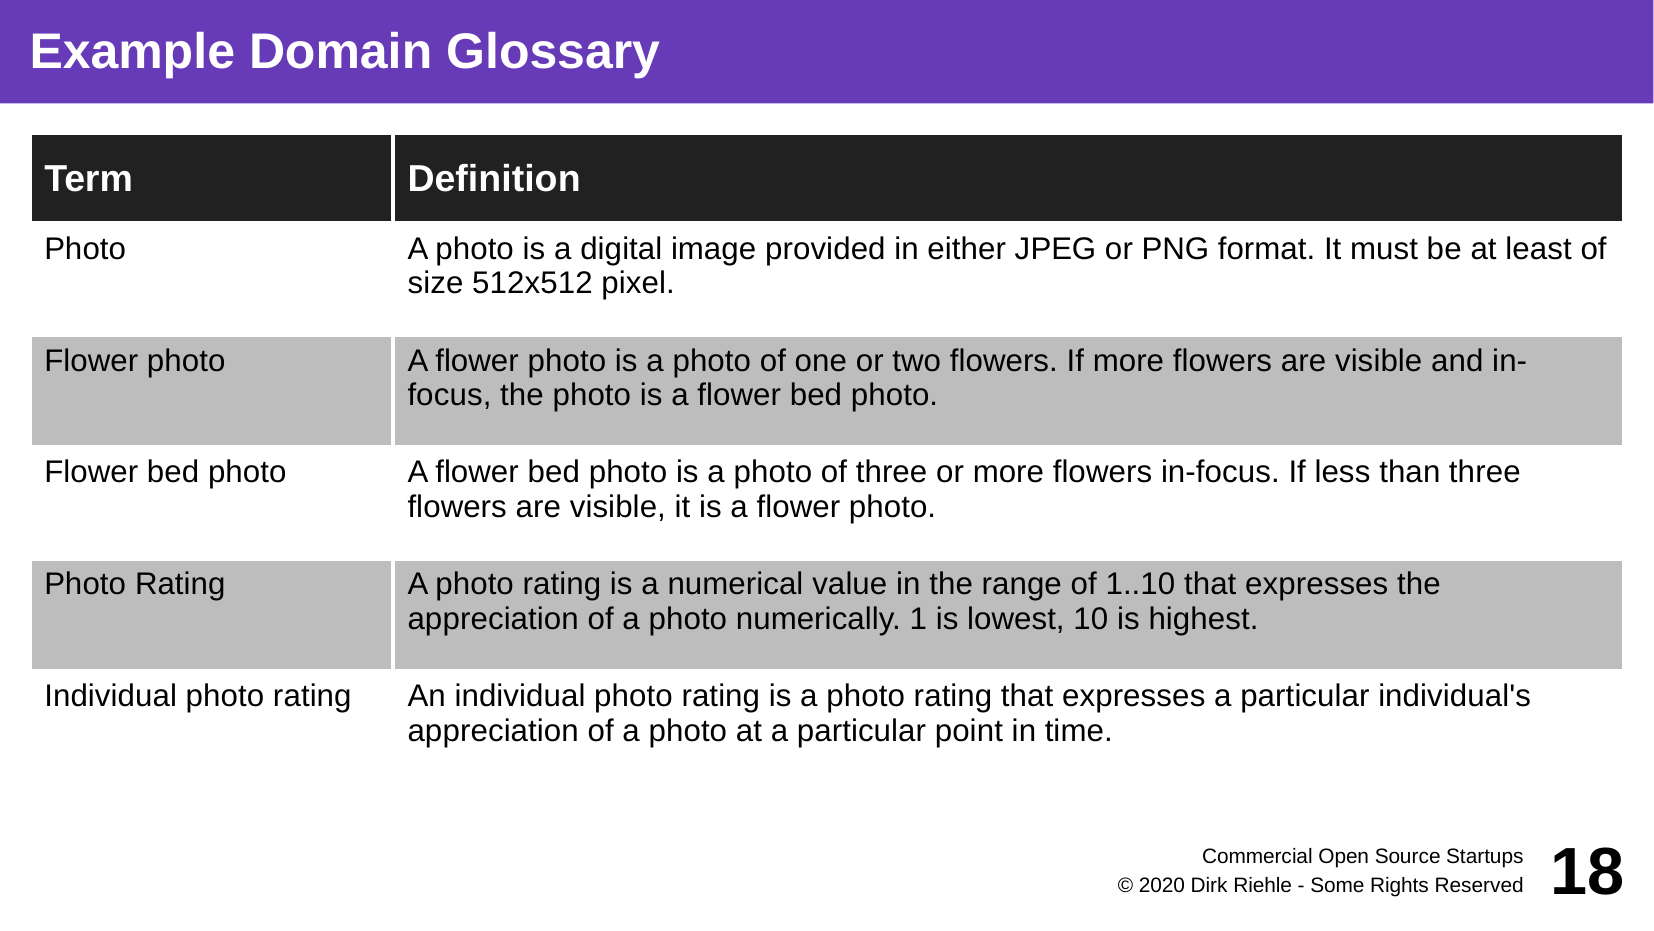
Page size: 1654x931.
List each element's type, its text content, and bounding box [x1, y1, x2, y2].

table_cell Photo [32, 225, 391, 333]
table_header Term [32, 135, 391, 221]
table_cell A flower photo is a photo of one or two flowers. If more flowers are visible and in-focus, the photo is a flower bed photo. [395, 337, 1622, 445]
table_cell A flower bed photo is a photo of three or more flowers in-focus. If less than three flowers are visible, it is a flower photo. [395, 449, 1622, 557]
table_cell A photo rating is a numerical value in the range of 1..10 that expresses the appreciation of a photo numerically. 1 is lowest, 10 is highest. [395, 561, 1622, 669]
table_cell Flower bed photo [32, 449, 391, 557]
table_cell Flower photo [32, 337, 391, 445]
table_cell Individual photo rating [32, 673, 391, 780]
table_header Definition [395, 135, 1622, 221]
title Example Domain Glossary [0, 0, 1654, 104]
table_cell A photo is a digital image provided in either JPEG or PNG format. It must be at least of size 512x512 pixel. [395, 225, 1622, 333]
table_cell Photo Rating [32, 561, 391, 669]
table_cell An individual photo rating is a photo rating that expresses a particular individual's appreciation of a photo at a particular point in time. [395, 673, 1622, 780]
